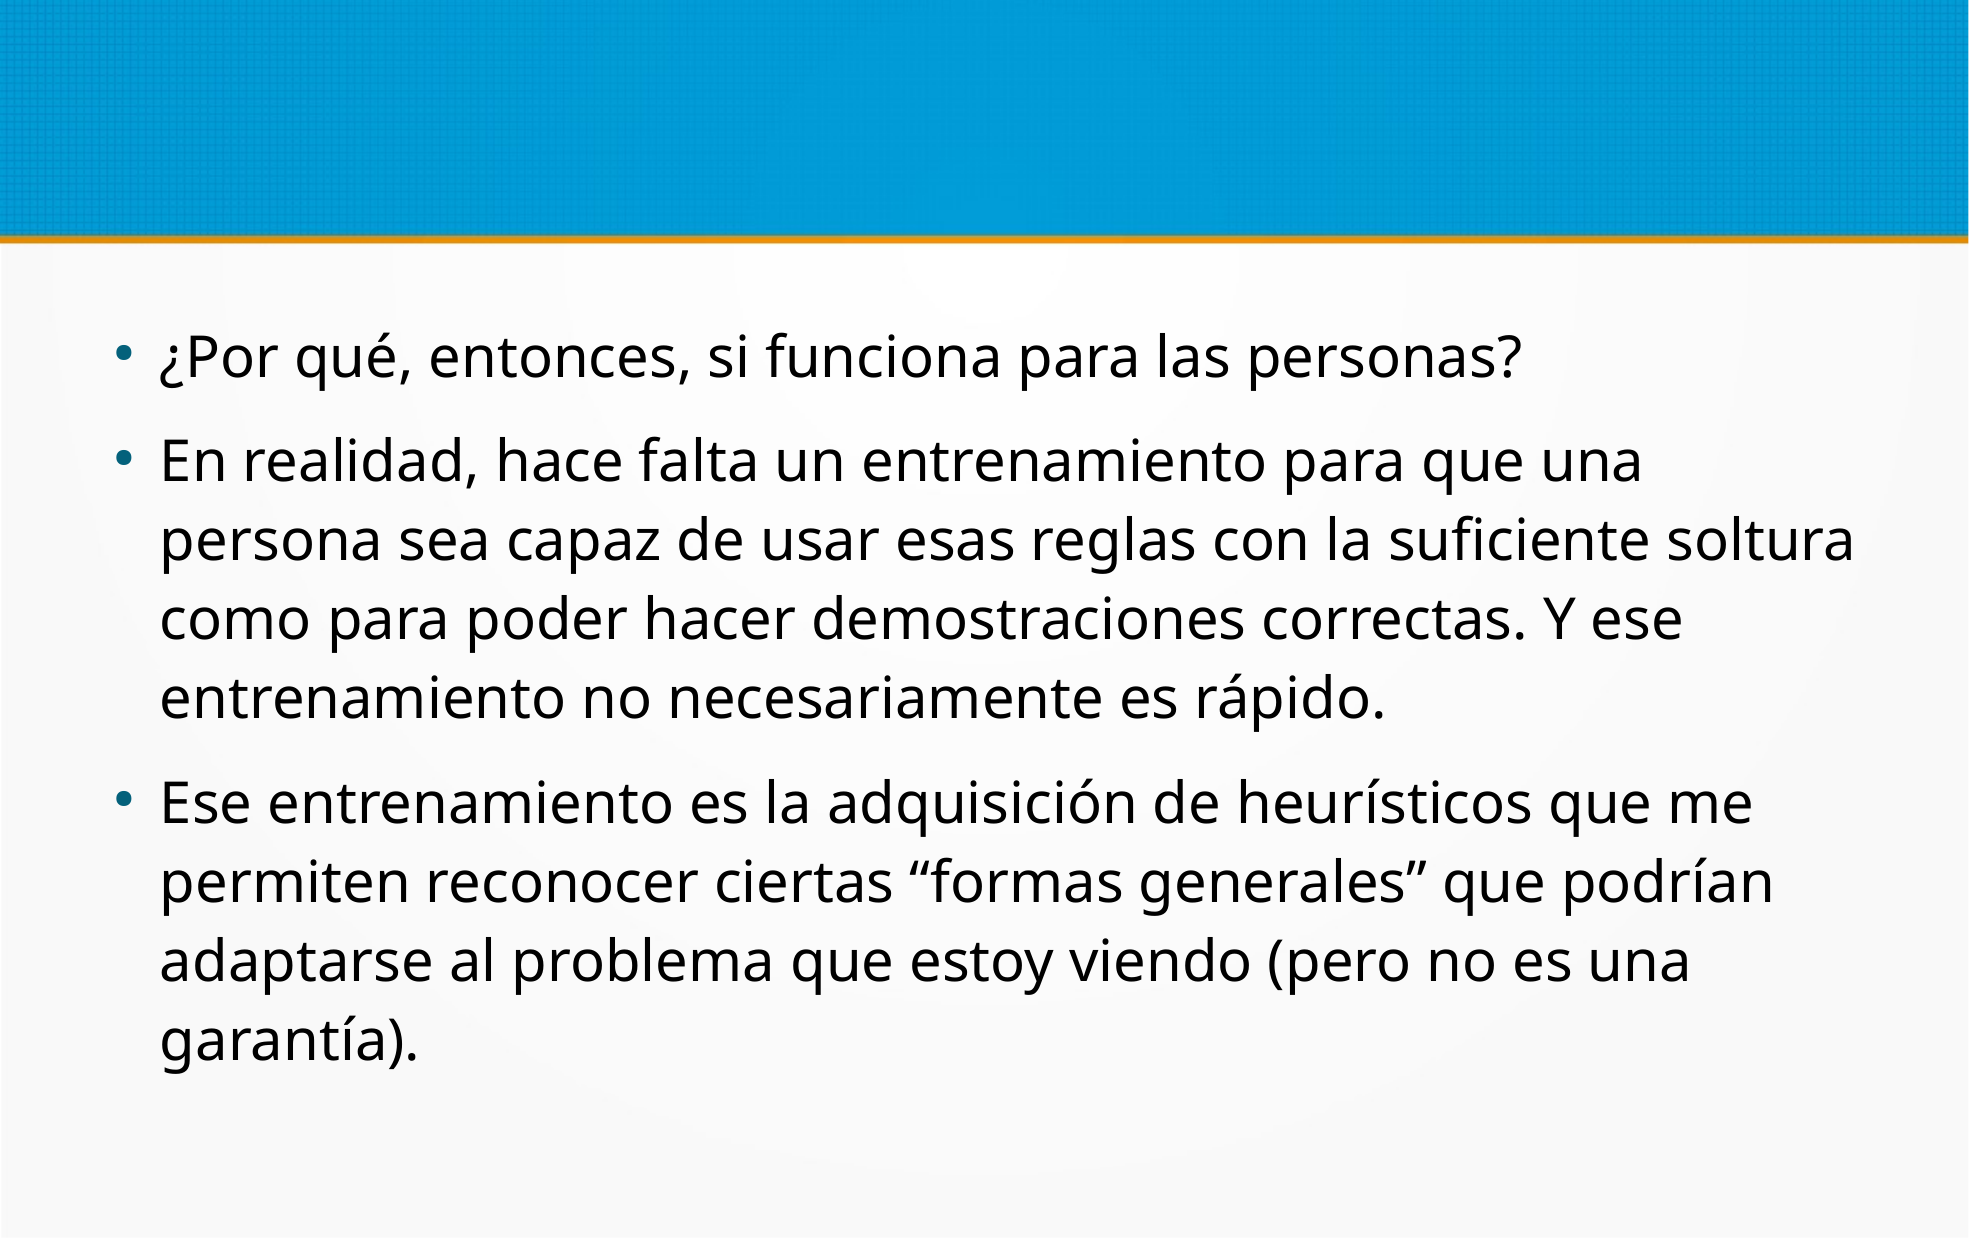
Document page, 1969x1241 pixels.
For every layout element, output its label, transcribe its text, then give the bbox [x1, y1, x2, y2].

list ¿Por qué, entonces, si funciona para las personas? En realidad, hace falta un entrenamiento para que una persona sea capaz de usar esas reglas con la suficiente soltura como para poder hacer demostraciones correctas. Y ese entrenamiento no necesariamente es rápido. Ese entrenamiento es la adquisición de heurísticos que me permiten reconocer ciertas “formas generales” que podrían adaptarse al problema que estoy viendo (pero no es una garantía). [98, 315, 1861, 1081]
picture [0, 233, 1969, 1241]
